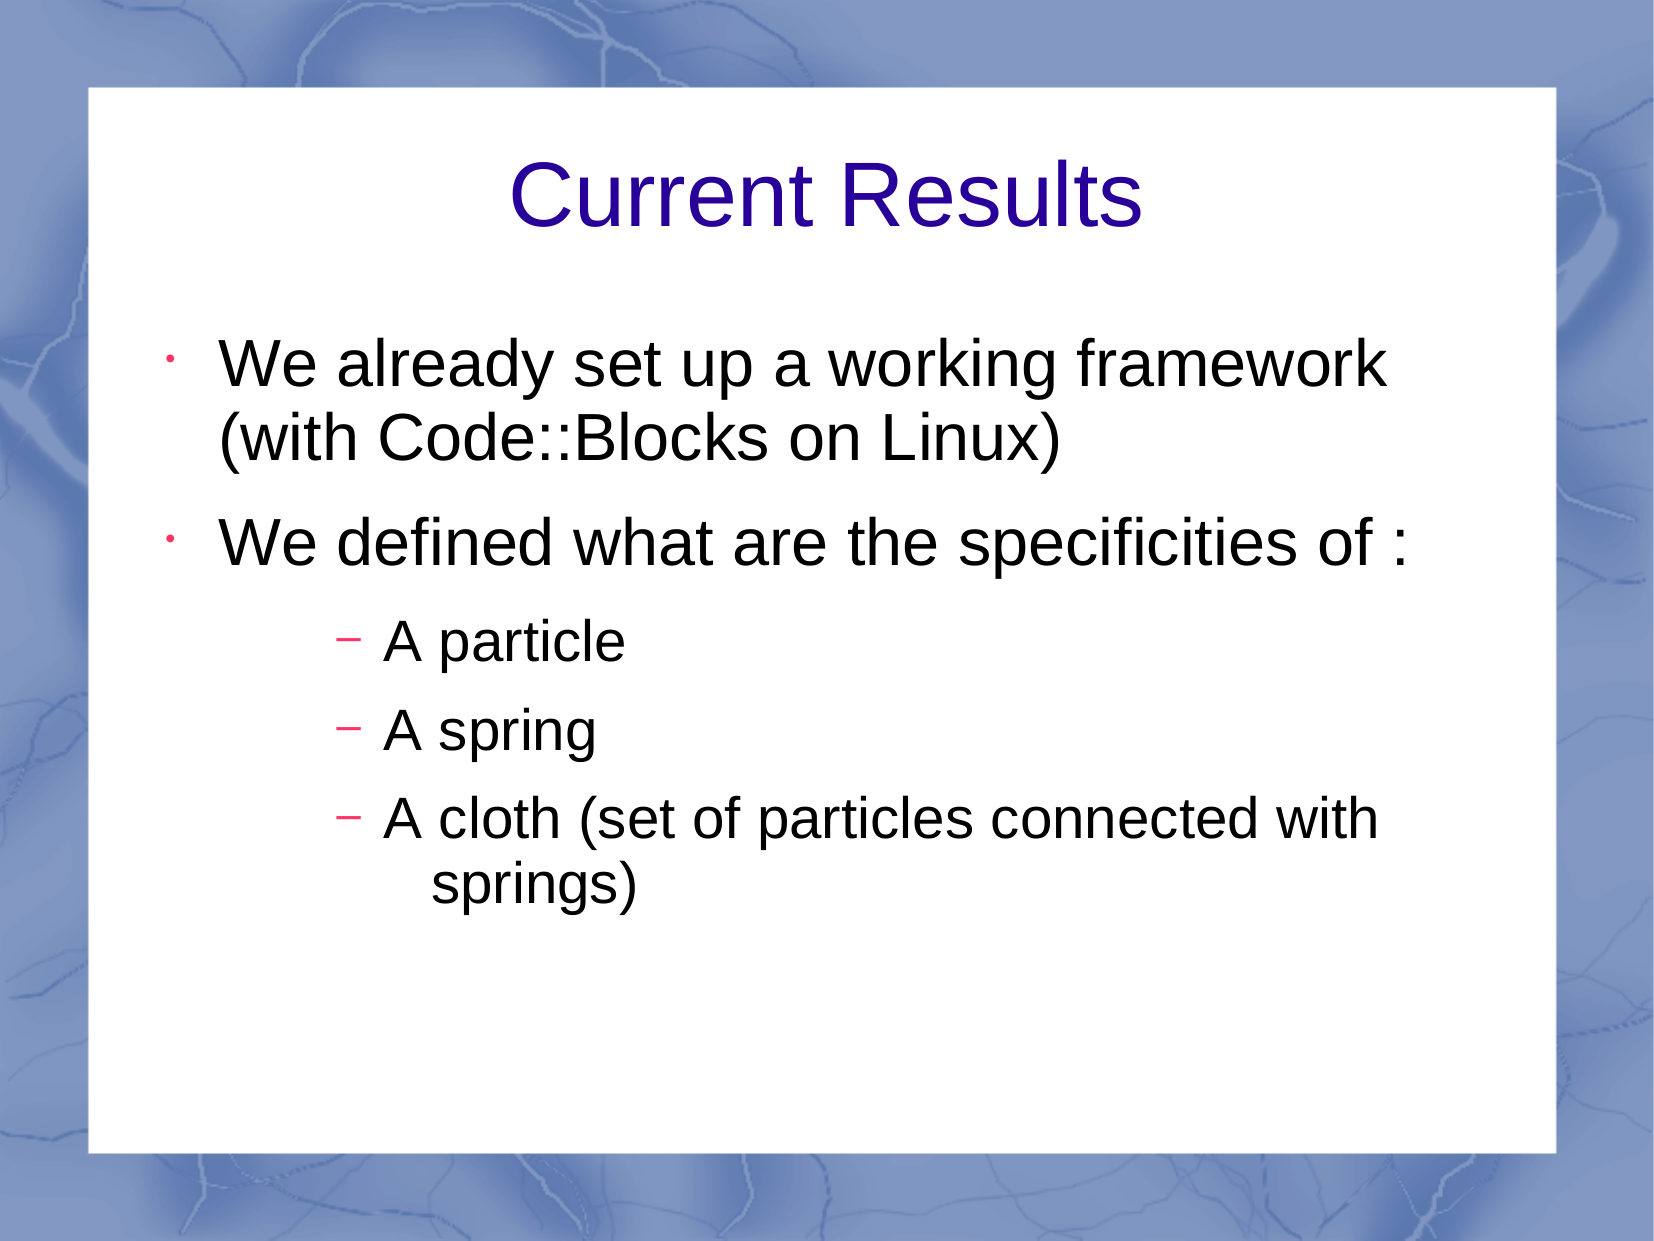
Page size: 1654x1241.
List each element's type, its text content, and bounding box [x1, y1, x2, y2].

title Current Results [118, 90, 1536, 298]
picture [0, 0, 1654, 1241]
list We already set up a working framework (with Code::Blocks on Linux) We defined what are the specificities of : A particle A spring A cloth (set of particles connected with springs) [147, 325, 1506, 1045]
